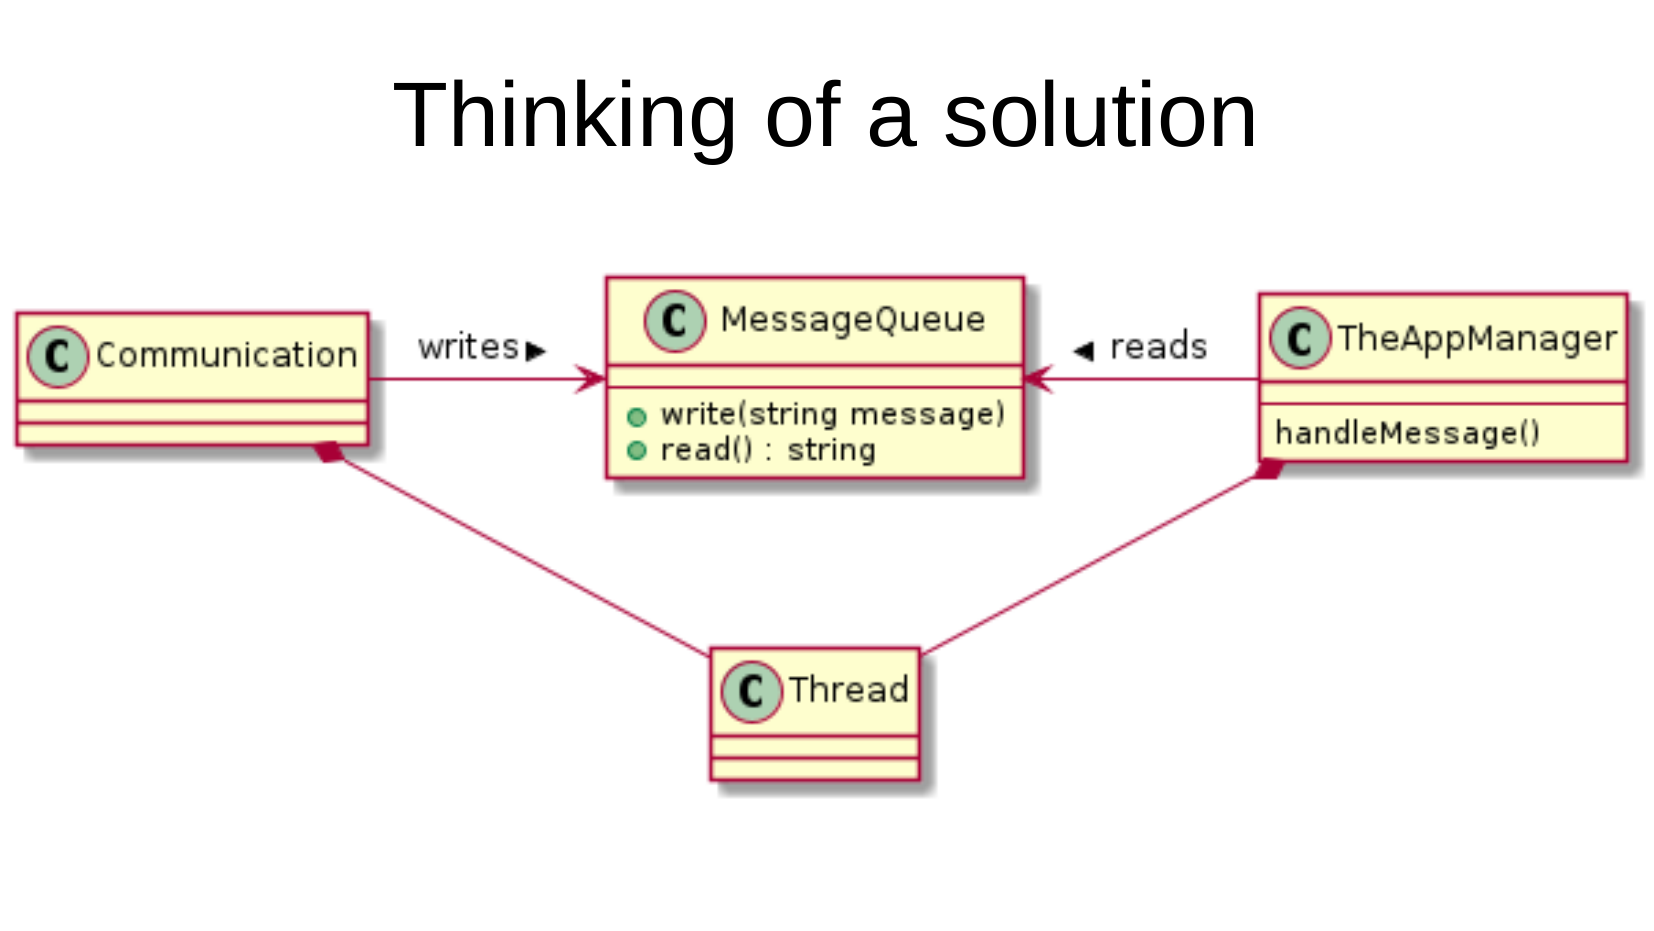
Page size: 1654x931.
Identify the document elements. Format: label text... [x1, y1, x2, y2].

title Thinking of a solution [82, 37, 1571, 193]
picture [0, 255, 1654, 807]
